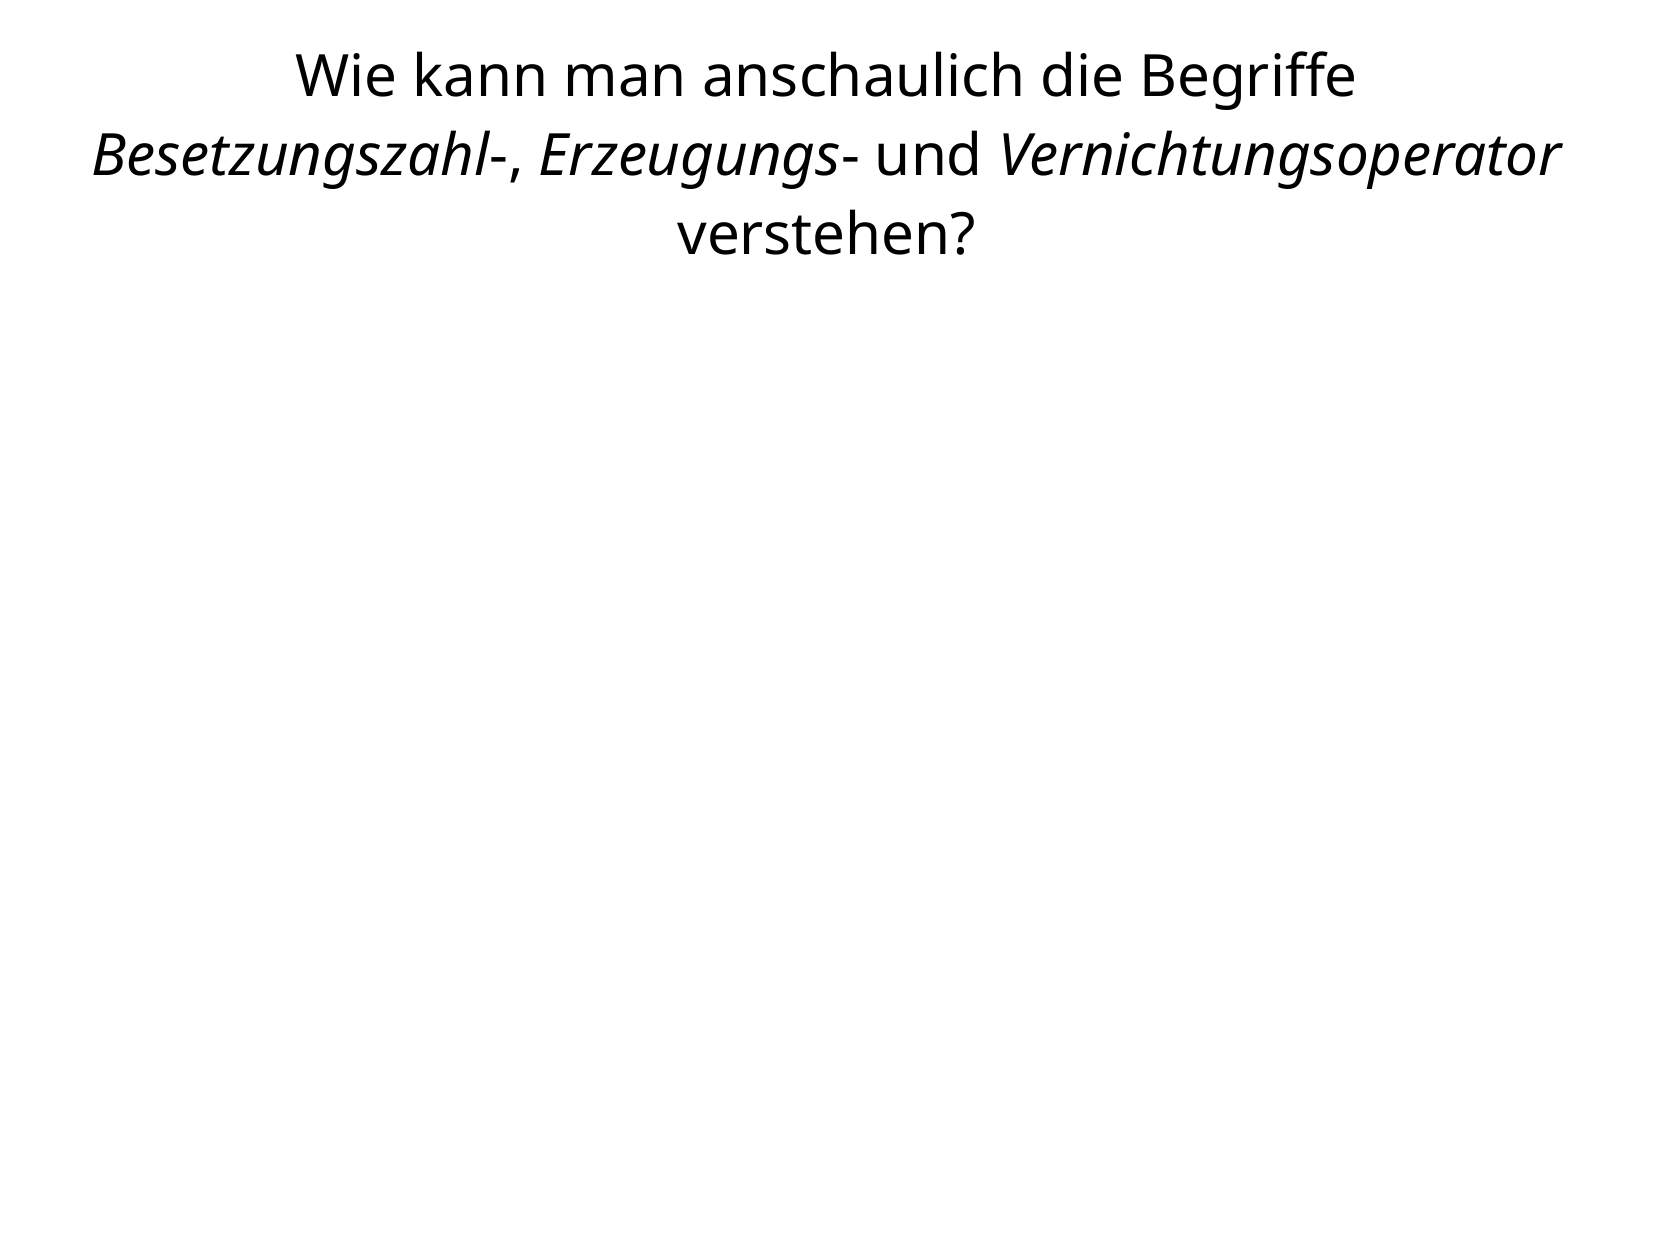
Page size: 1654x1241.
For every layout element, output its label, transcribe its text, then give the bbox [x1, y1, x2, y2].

title Wie kann man anschaulich die Begriffe Besetzungszahl-, Erzeugungs- und Vernichtungsoperator verstehen? [82, 49, 1571, 257]
